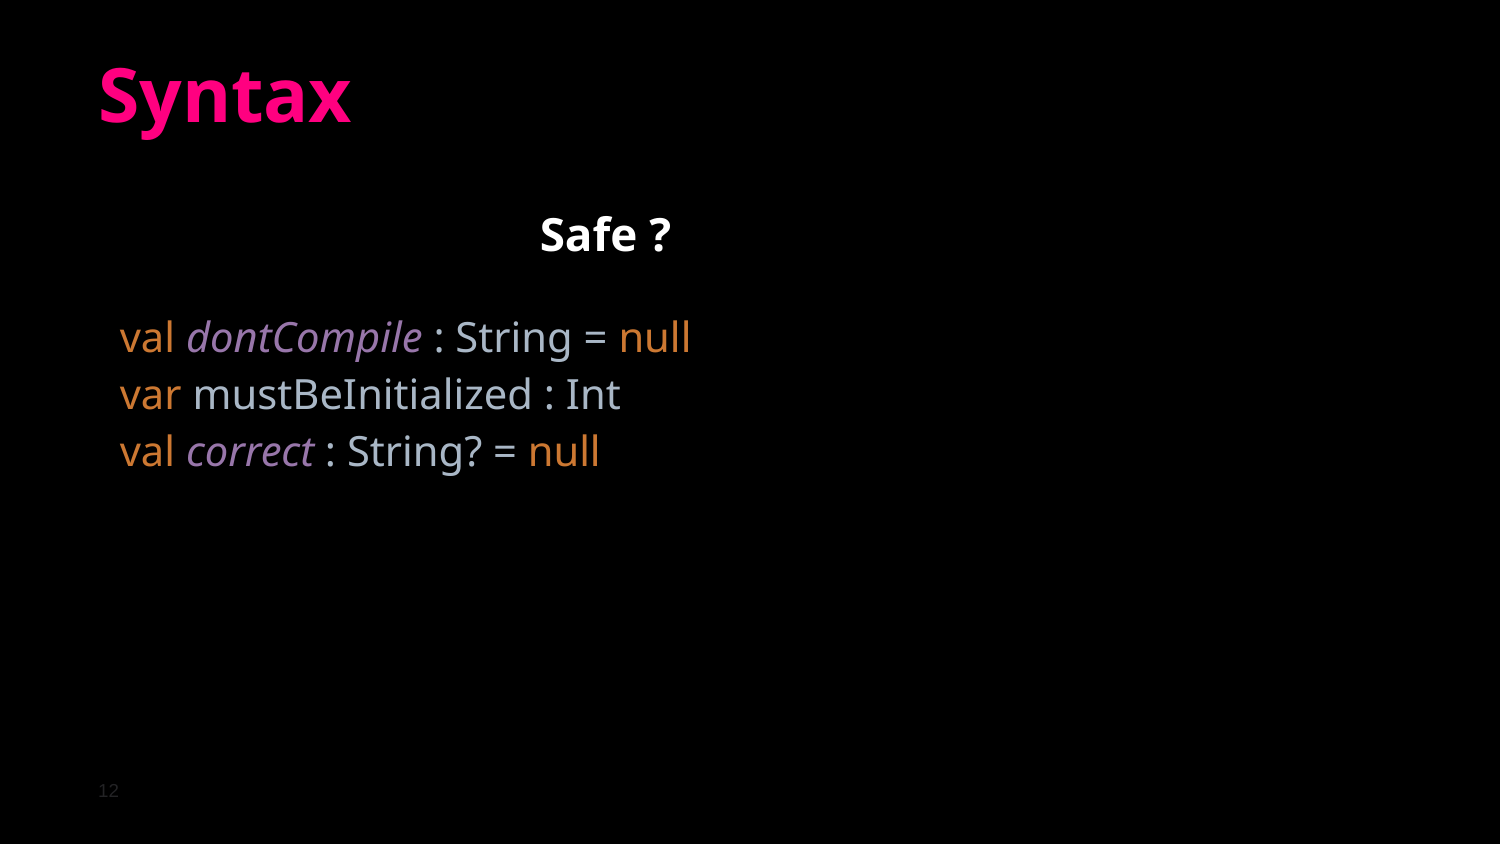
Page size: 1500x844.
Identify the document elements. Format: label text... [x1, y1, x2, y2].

slide_number <number> [83, 767, 434, 813]
text_box val dontCompile : String = null var mustBeInitialized : Int val correct : String? = null [105, 300, 1426, 472]
title Syntax [83, 57, 1416, 151]
text_box Safe ? [525, 195, 685, 262]
